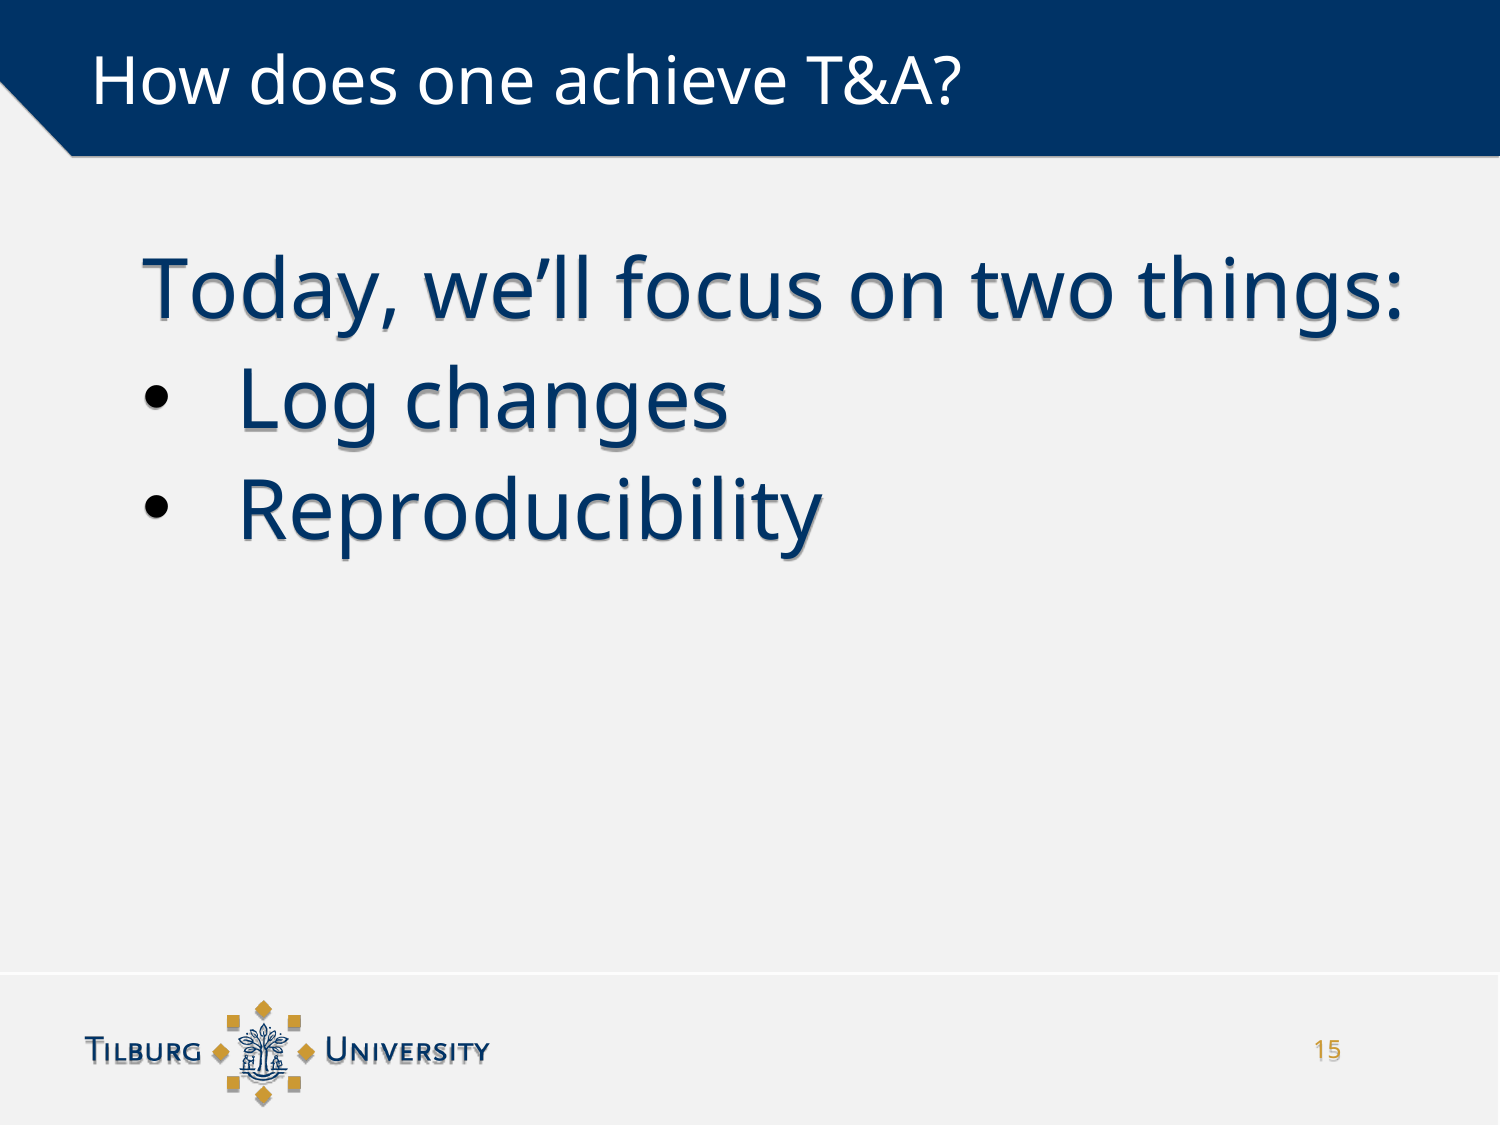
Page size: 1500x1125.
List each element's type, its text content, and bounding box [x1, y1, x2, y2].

text_box Today, we’ll focus on two things: Log changes Reproducibility [99, 227, 1450, 996]
title How does one achieve T&A? [75, 0, 1426, 156]
text_box [75, 202, 1426, 971]
text_box [1298, 1026, 1426, 1087]
